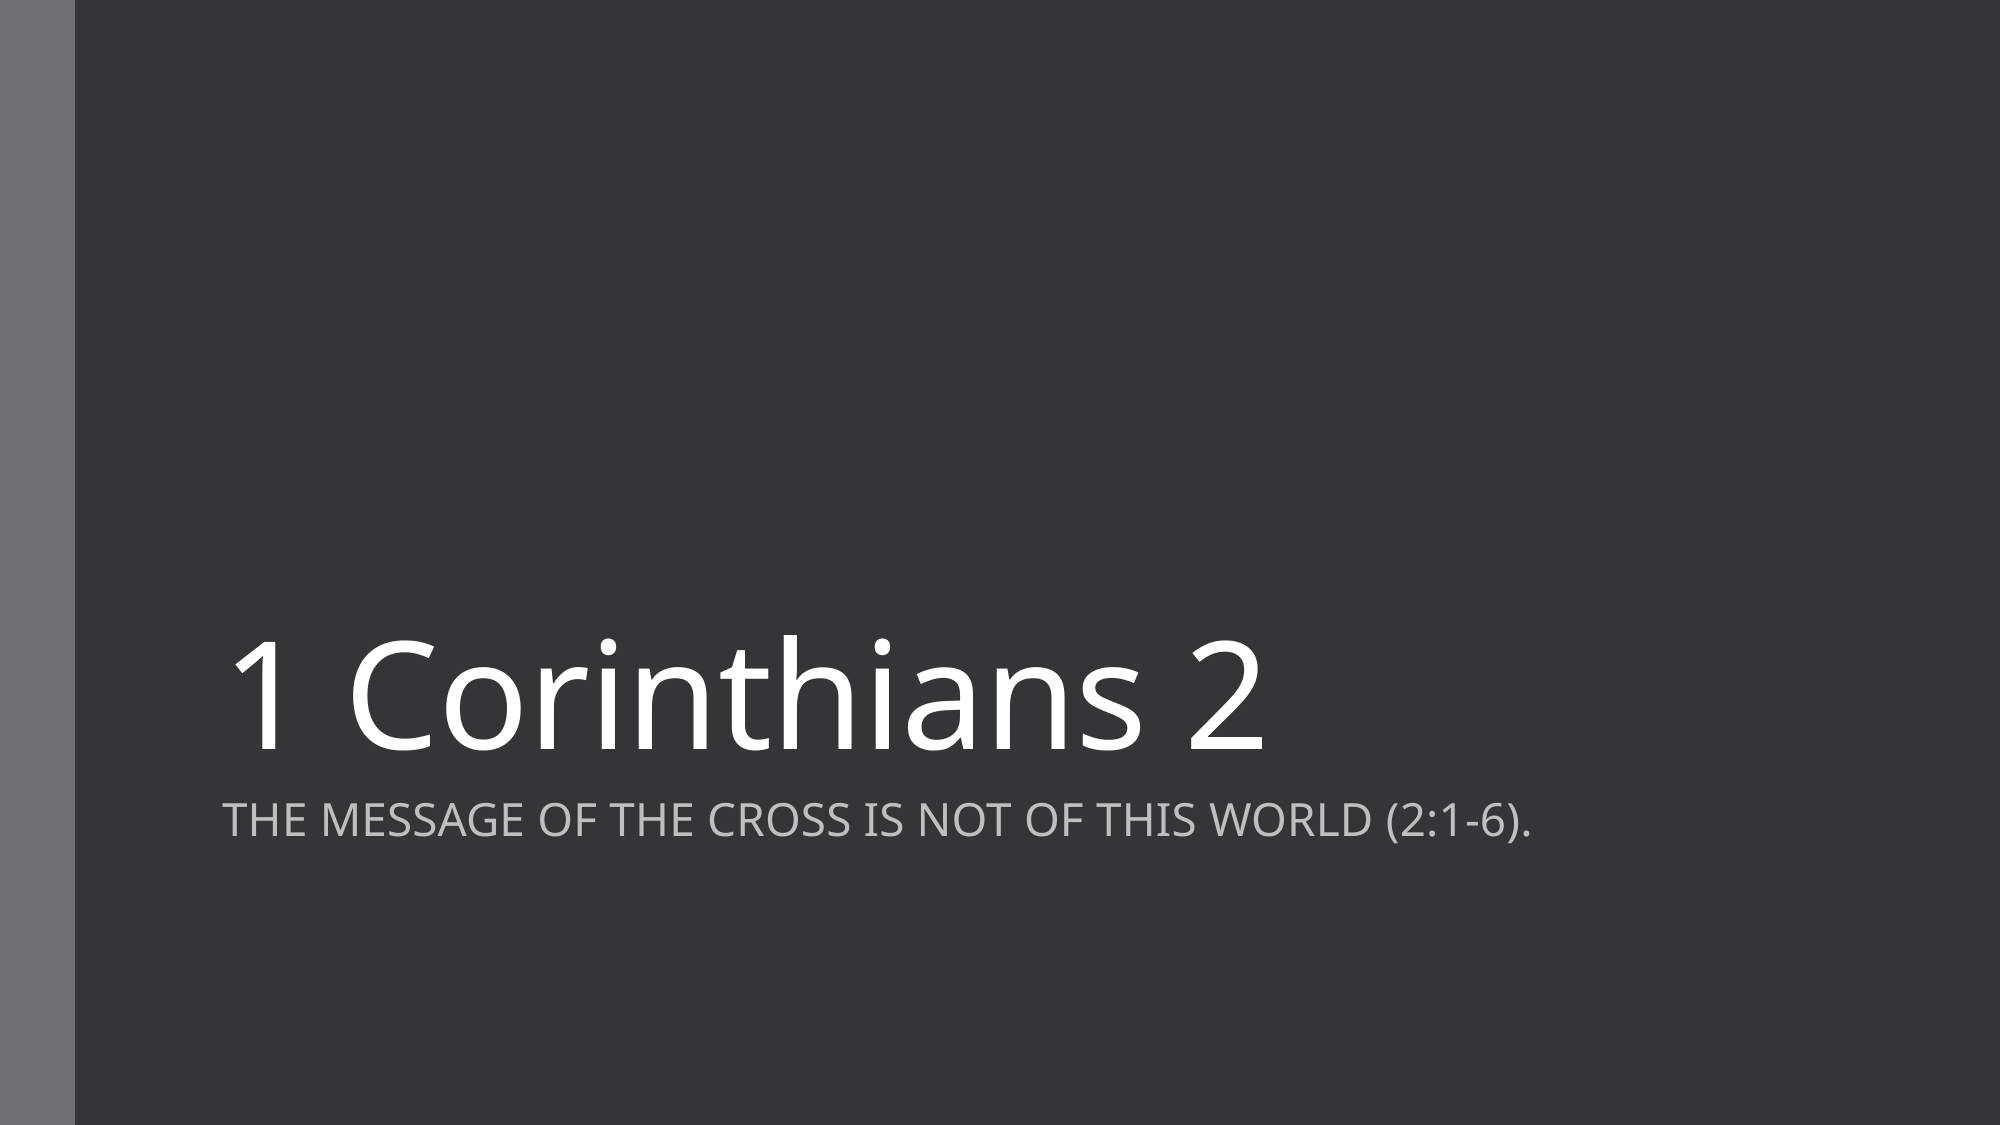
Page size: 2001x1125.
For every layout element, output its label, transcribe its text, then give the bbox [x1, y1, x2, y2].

title 1 Corinthians 2 [206, 124, 1752, 787]
subtitle THE MESSAGE OF THE CROSS IS NOT OF THIS WORLD (2:1-6). [206, 787, 1752, 1066]
